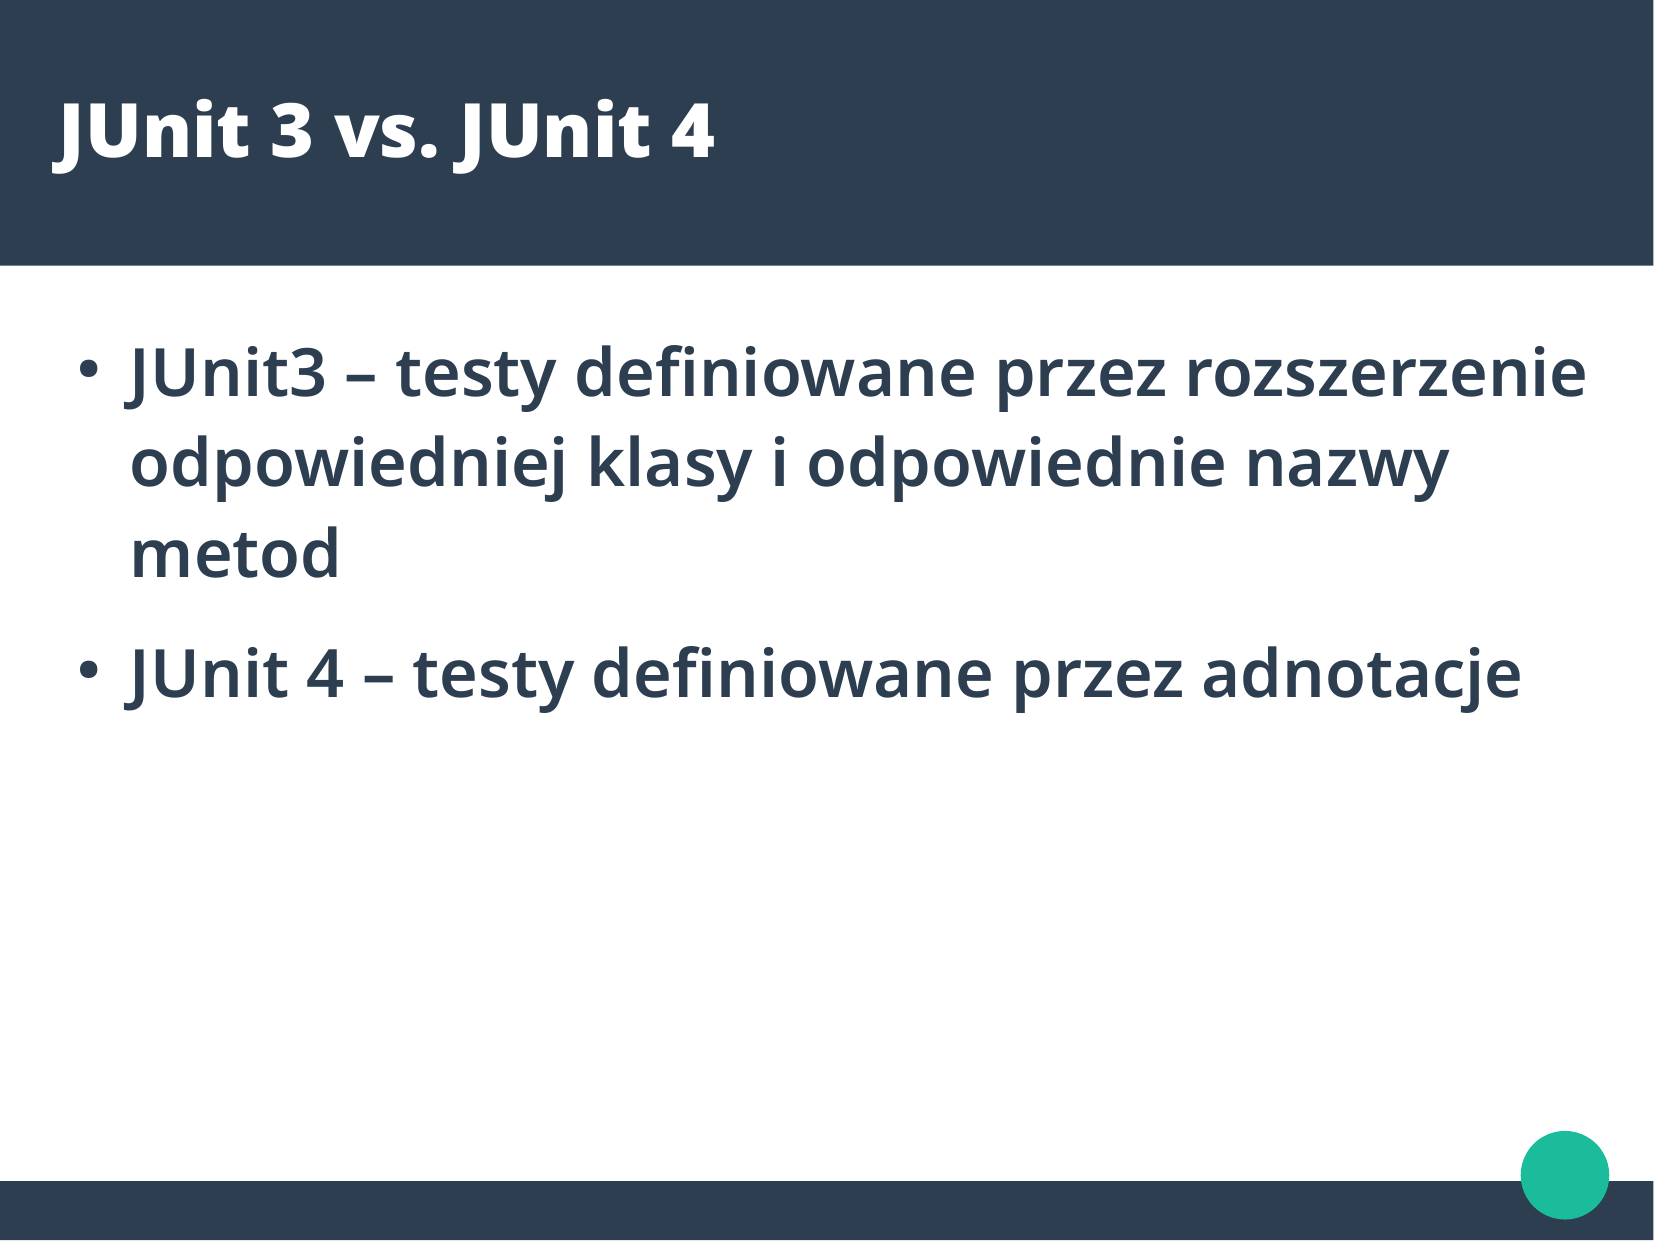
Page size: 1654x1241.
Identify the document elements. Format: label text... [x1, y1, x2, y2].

list JUnit3 – testy definiowane przez rozszerzenie odpowiedniej klasy i odpowiednie nazwy metod JUnit 4 – testy definiowane przez adnotacje [59, 324, 1595, 1152]
title JUnit 3 vs. JUnit 4 [59, 49, 1595, 207]
